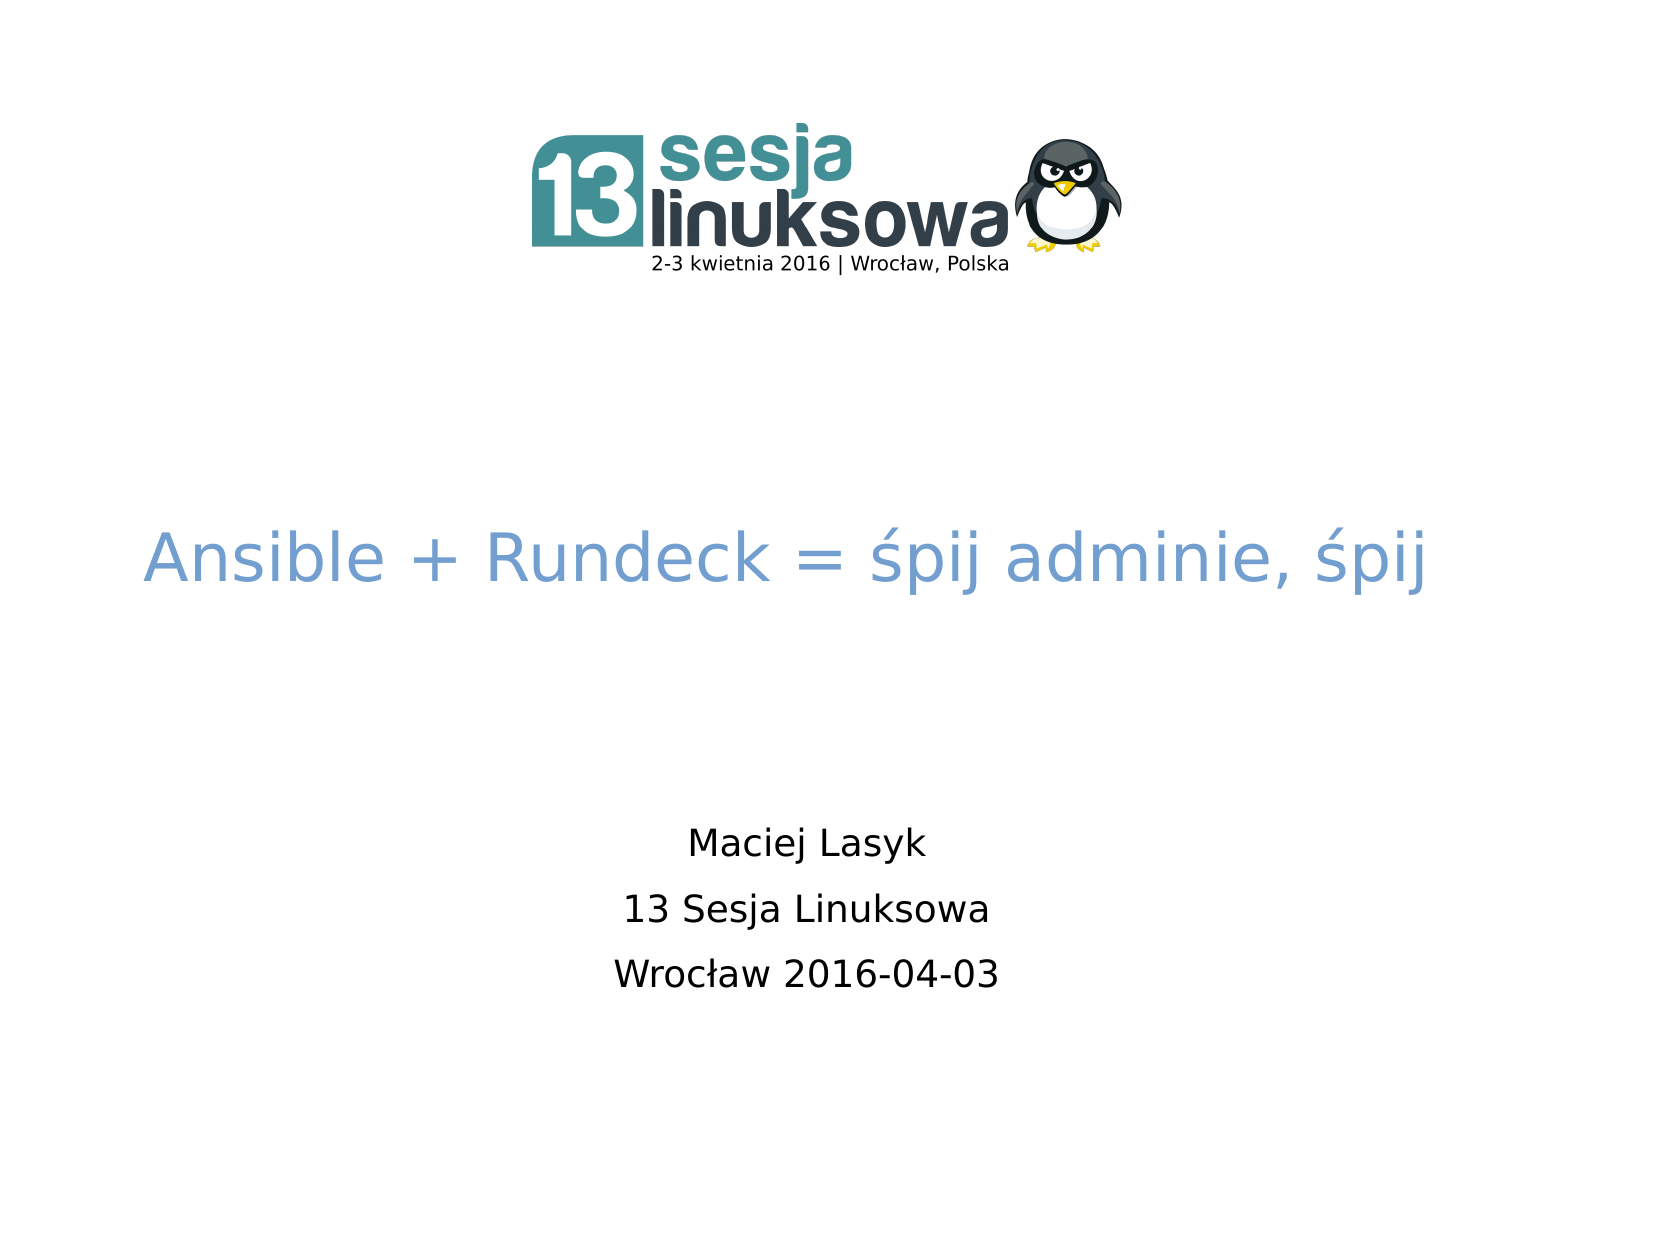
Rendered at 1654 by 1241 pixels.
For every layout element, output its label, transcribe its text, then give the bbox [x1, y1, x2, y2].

text_box Maciej Lasyk 13 Sesja Linuksowa Wrocław 2016-04-03 [598, 793, 1015, 982]
picture [522, 113, 1131, 286]
text_box Ansible + Rundeck = śpij adminie, śpij [128, 512, 1525, 605]
